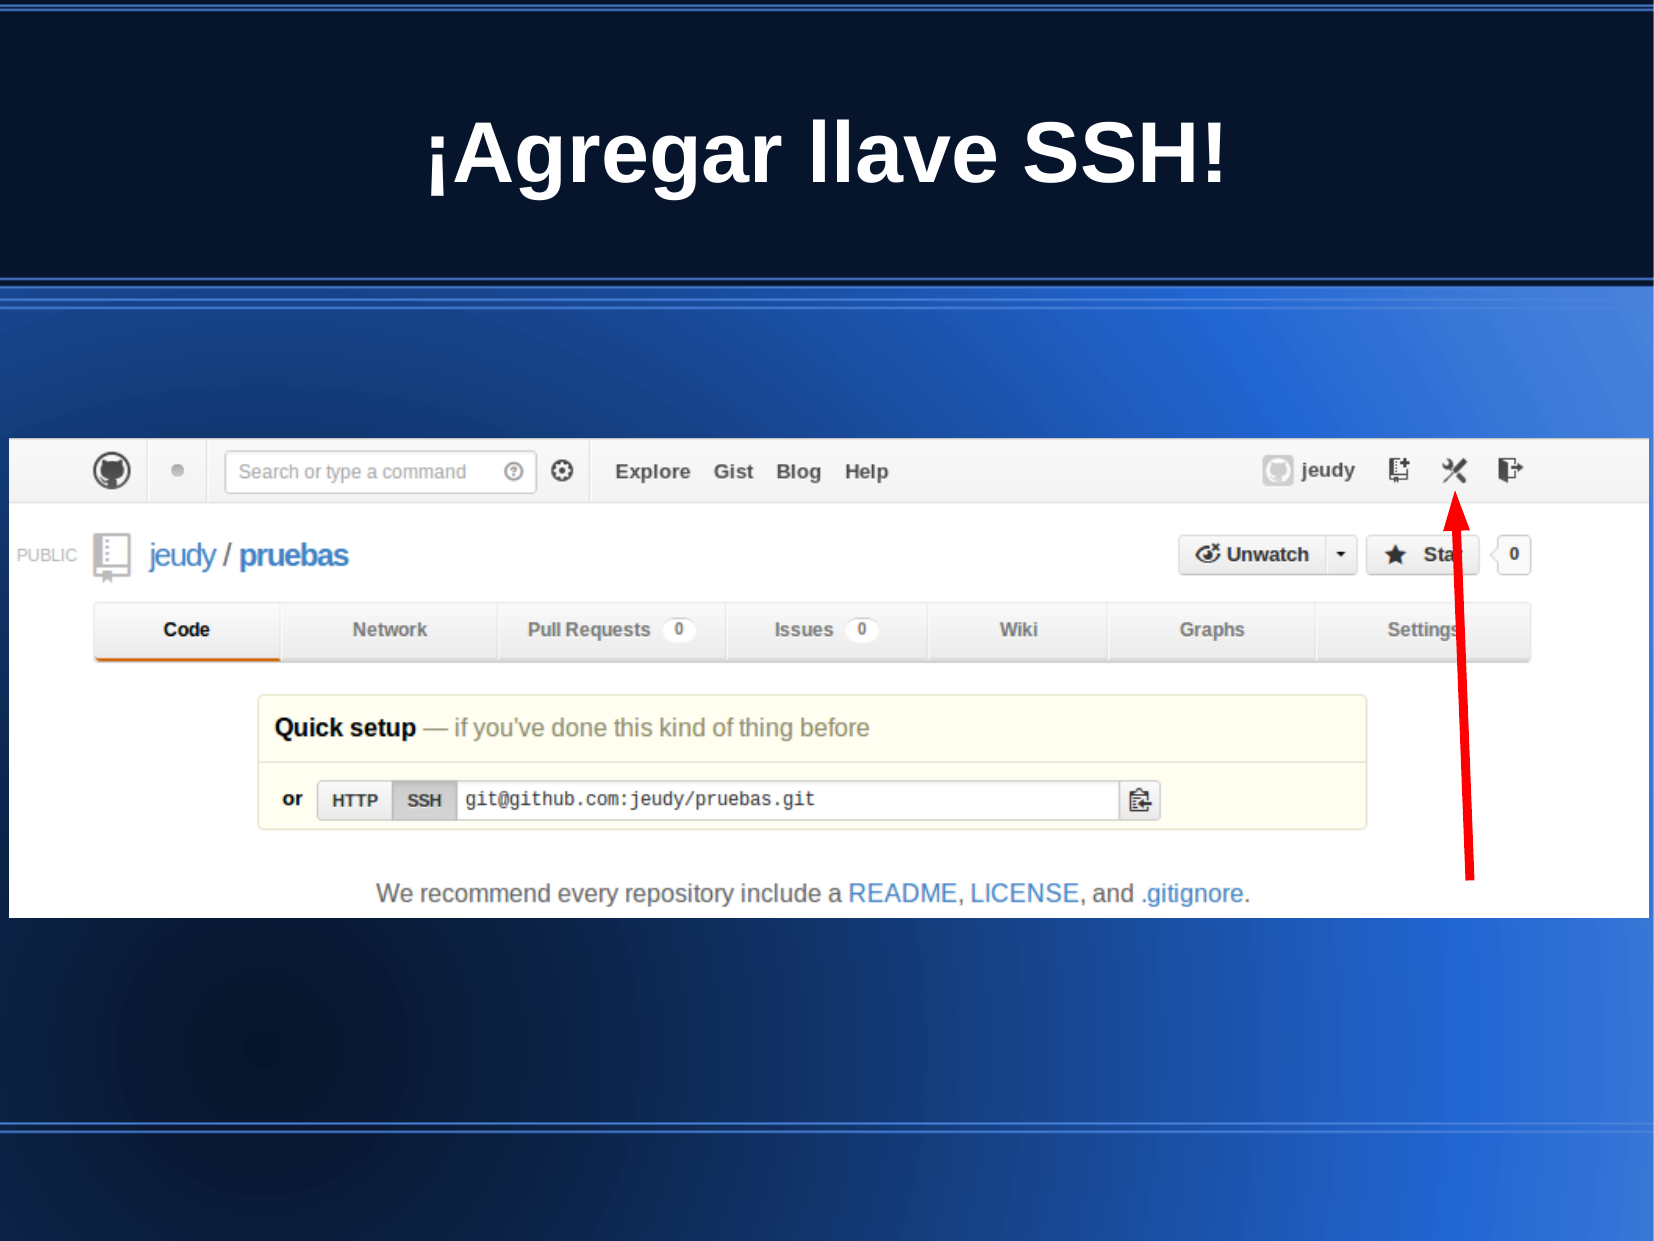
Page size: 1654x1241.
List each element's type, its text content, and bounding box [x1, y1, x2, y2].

picture [0, 0, 1654, 1241]
title ¡Agregar llave SSH! [82, 49, 1571, 257]
